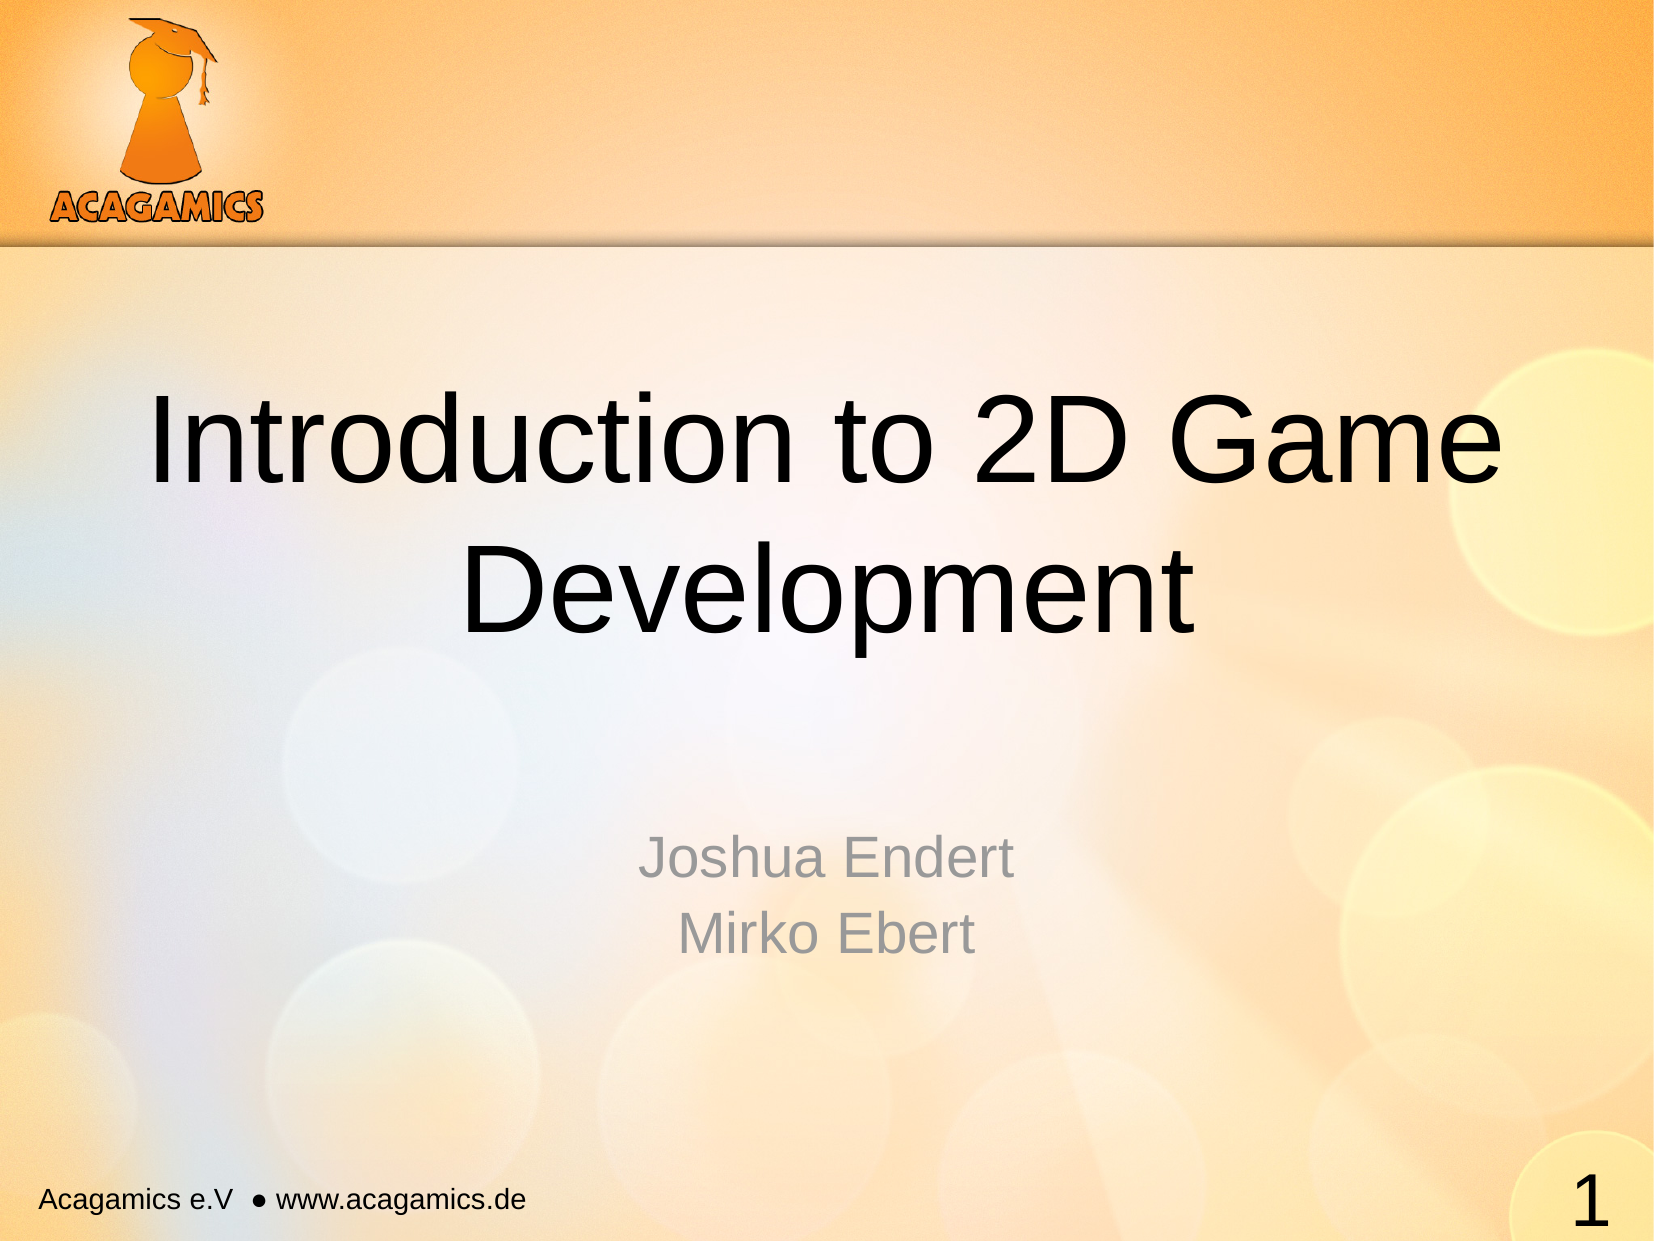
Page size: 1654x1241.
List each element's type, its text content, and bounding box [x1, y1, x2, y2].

text_box [1517, 1151, 1654, 1241]
subtitle Introduction to 2D Game Development Joshua Endert Mirko Ebert [82, 340, 1571, 1058]
